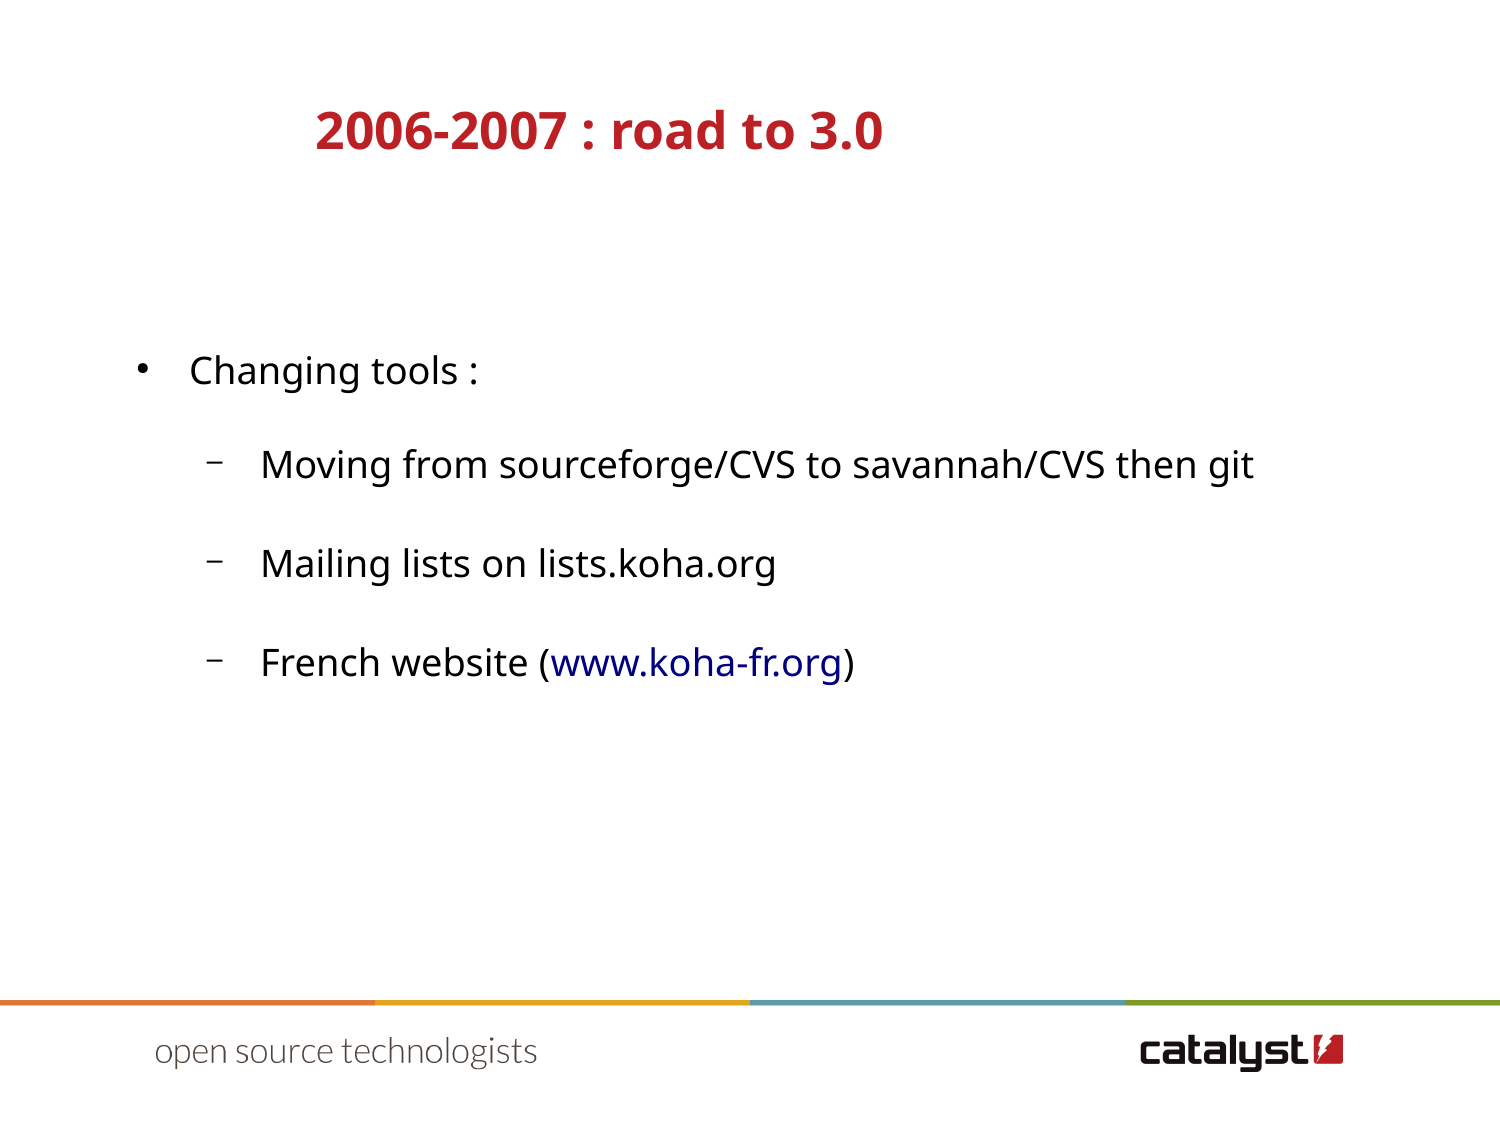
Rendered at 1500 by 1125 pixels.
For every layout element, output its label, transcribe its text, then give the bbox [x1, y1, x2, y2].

title 2006-2007 : road to 3.0 [315, 0, 1463, 260]
picture [0, 1000, 1500, 1072]
list Changing tools : Moving from sourceforge/CVS to savannah/CVS then git Mailing lists on lists.koha.org French website (www.koha-fr.org) [118, 317, 1382, 1061]
